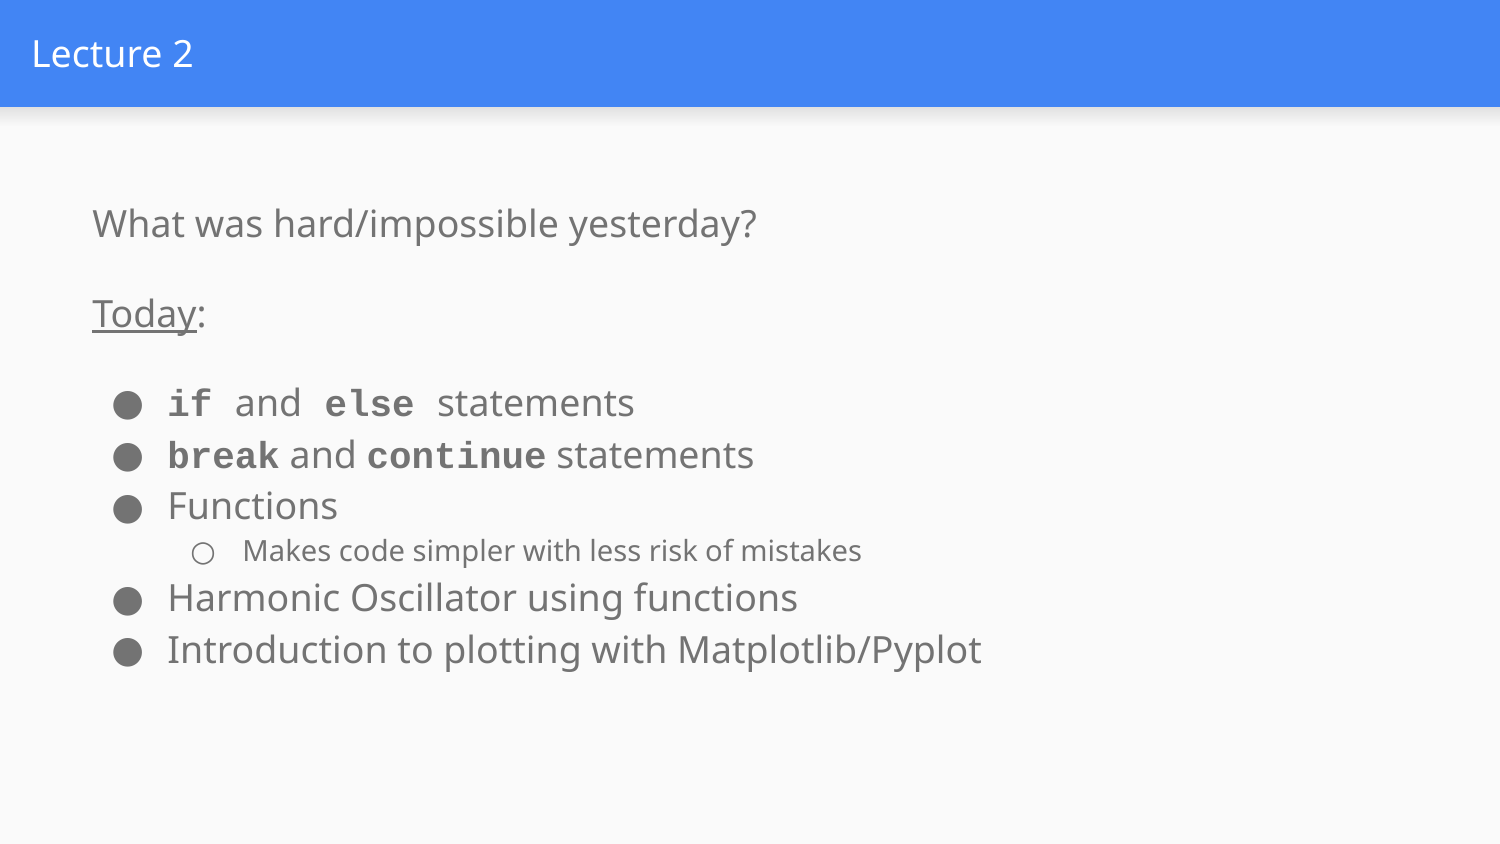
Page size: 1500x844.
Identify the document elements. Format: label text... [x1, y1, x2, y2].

list What was hard/impossible yesterday? Today: if and else statements break and continue statements Functions Makes code simpler with less risk of mistakes Harmonic Oscillator using functions Introduction to plotting with Matplotlib/Pyplot [77, 178, 1427, 644]
title Lecture 2 [16, 2, 1464, 102]
